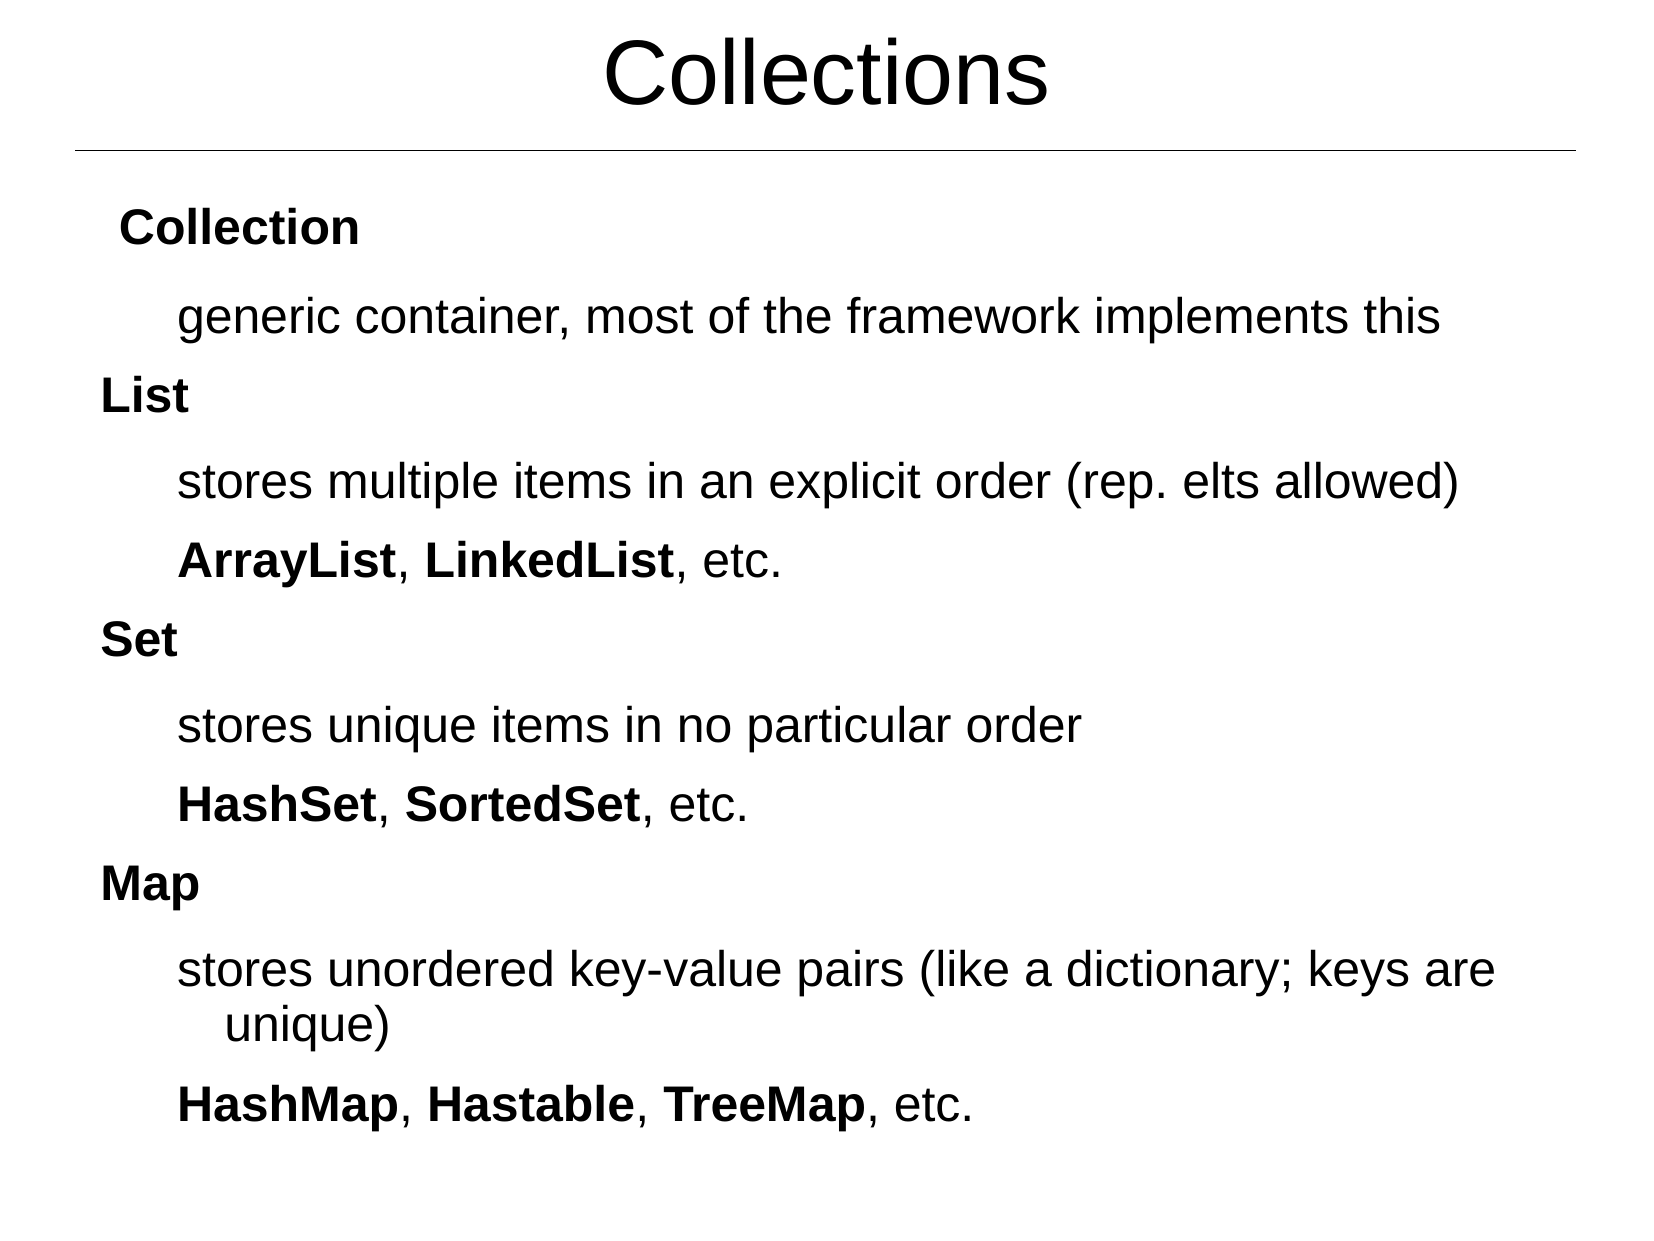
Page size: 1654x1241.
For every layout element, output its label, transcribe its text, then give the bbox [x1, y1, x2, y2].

list Collection generic container, most of the framework implements this List stores multiple items in an explicit order (rep. elts allowed) ArrayList, LinkedList, etc. Set stores unique items in no particular order HashSet, SortedSet, etc. Map stores unordered key-value pairs (like a dictionary; keys are unique) HashMap, Hastable, TreeMap, etc. [82, 183, 1571, 1241]
title Collections [82, 3, 1571, 143]
